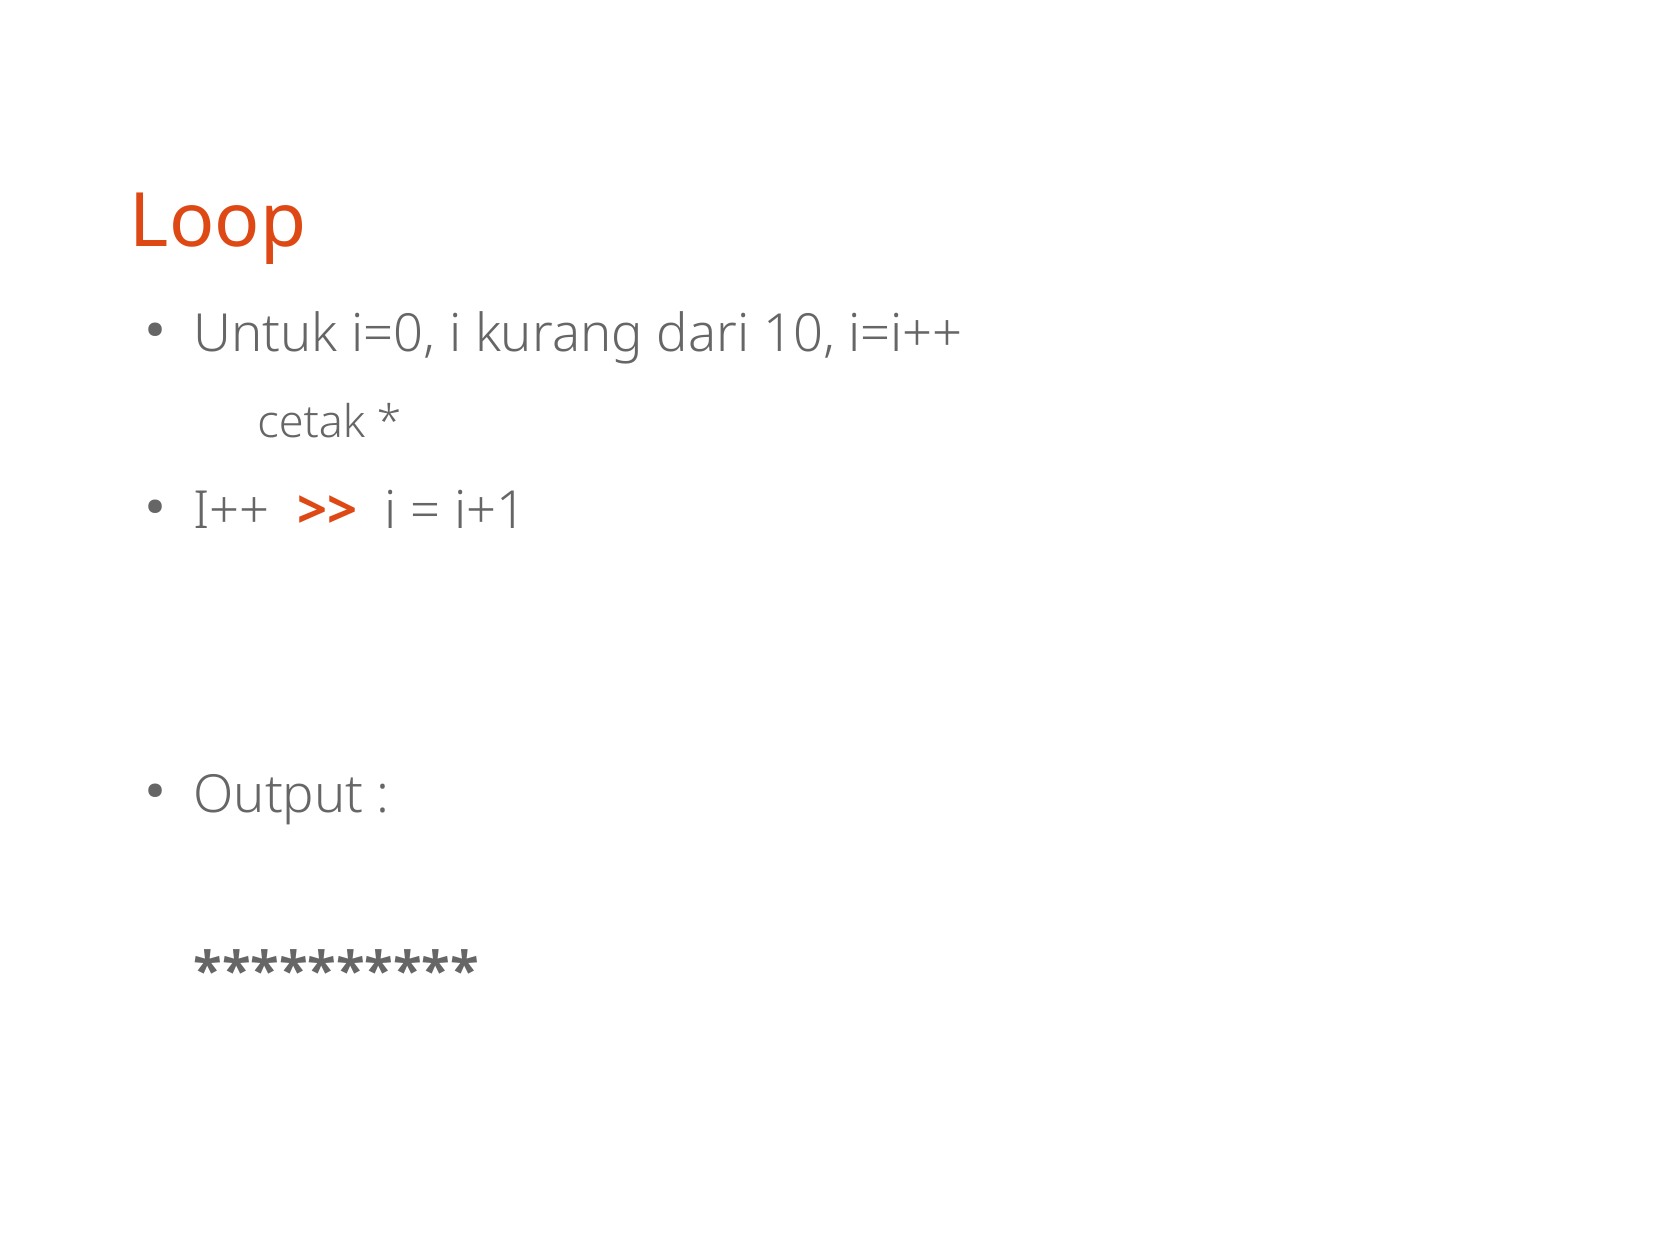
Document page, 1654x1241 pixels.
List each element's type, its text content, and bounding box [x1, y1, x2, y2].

list Untuk i=0, i kurang dari 10, i=i++ cetak * I++ >> i = i+1 Output : ********** [129, 295, 1518, 1010]
title Loop [129, 153, 1518, 281]
